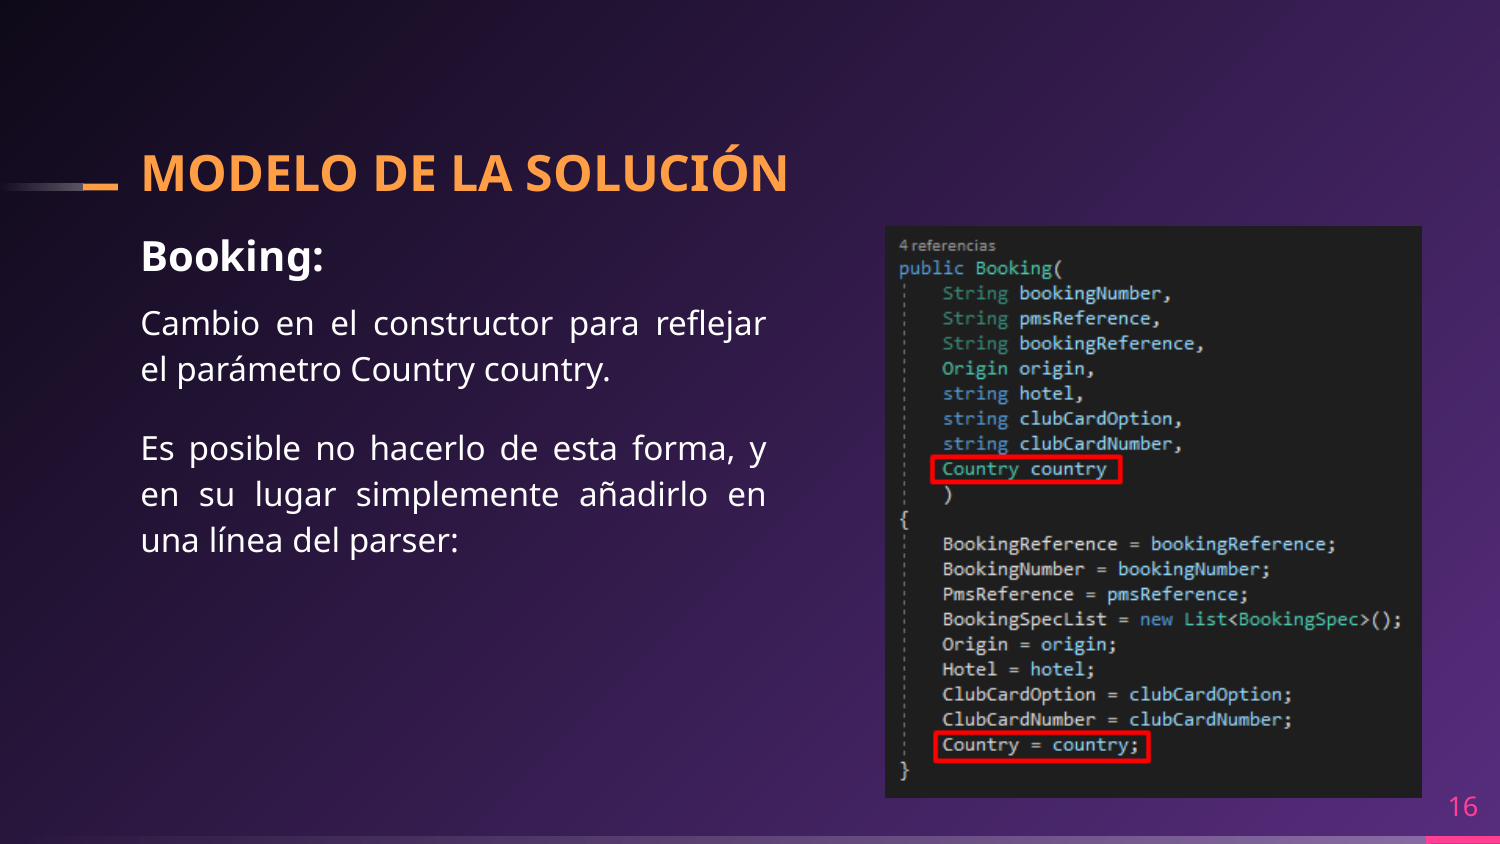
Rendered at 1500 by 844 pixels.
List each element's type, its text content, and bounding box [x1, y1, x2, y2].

slide_number <número> [1426, 779, 1500, 836]
list Booking: Cambio en el constructor para reflejar el parámetro Country country. Es posible no hacerlo de esta forma, y en su lugar simplemente añadirlo en una línea del parser: [140, 222, 768, 620]
picture [885, 226, 1422, 798]
title MODELO DE LA SOLUCIÓN [140, 137, 1360, 202]
